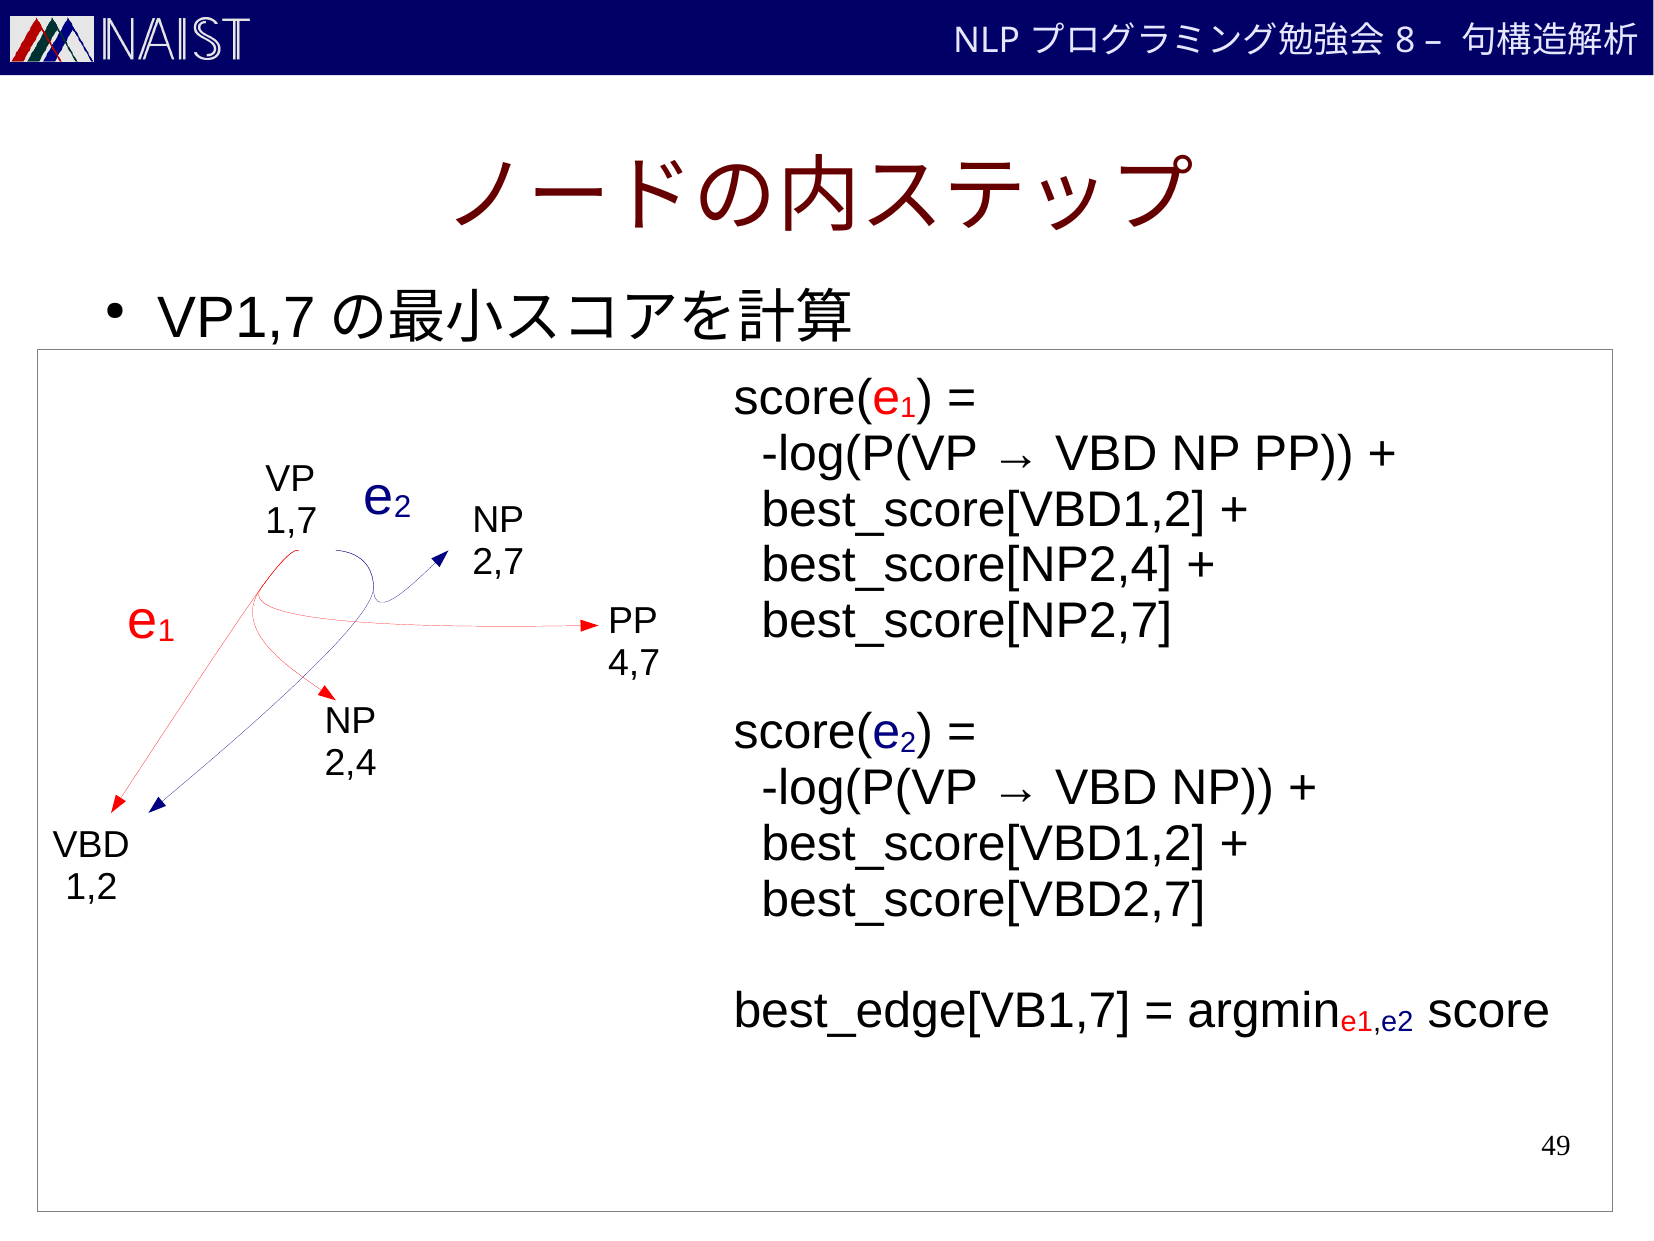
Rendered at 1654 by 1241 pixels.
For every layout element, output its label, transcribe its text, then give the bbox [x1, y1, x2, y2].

picture [10, 16, 94, 62]
text_box score(e1) = -log(P(VP → VBD NP PP)) + best_score[VBD1,2] + best_score[NP2,4] + best_score[NP2,7] score(e2) = -log(P(VP → VBD NP)) + best_score[VBD1,2] + best_score[VBD2,7] best_edge[VB1,7] = argmine1,e2 score [718, 361, 1565, 1096]
text_box NP 2,7 [457, 491, 540, 591]
text_box PP 4,7 [593, 591, 676, 691]
title ノードの内ステップ [75, 92, 1564, 285]
list VP1,7の最小スコアを計算 [86, 270, 1576, 346]
text_box VP 1,7 [250, 450, 333, 549]
picture [102, 17, 251, 60]
text_box e1 [112, 581, 190, 676]
text_box e2 [348, 457, 427, 552]
text_box NP 2,4 [309, 692, 392, 791]
text_box VBD 1,2 [38, 816, 145, 915]
